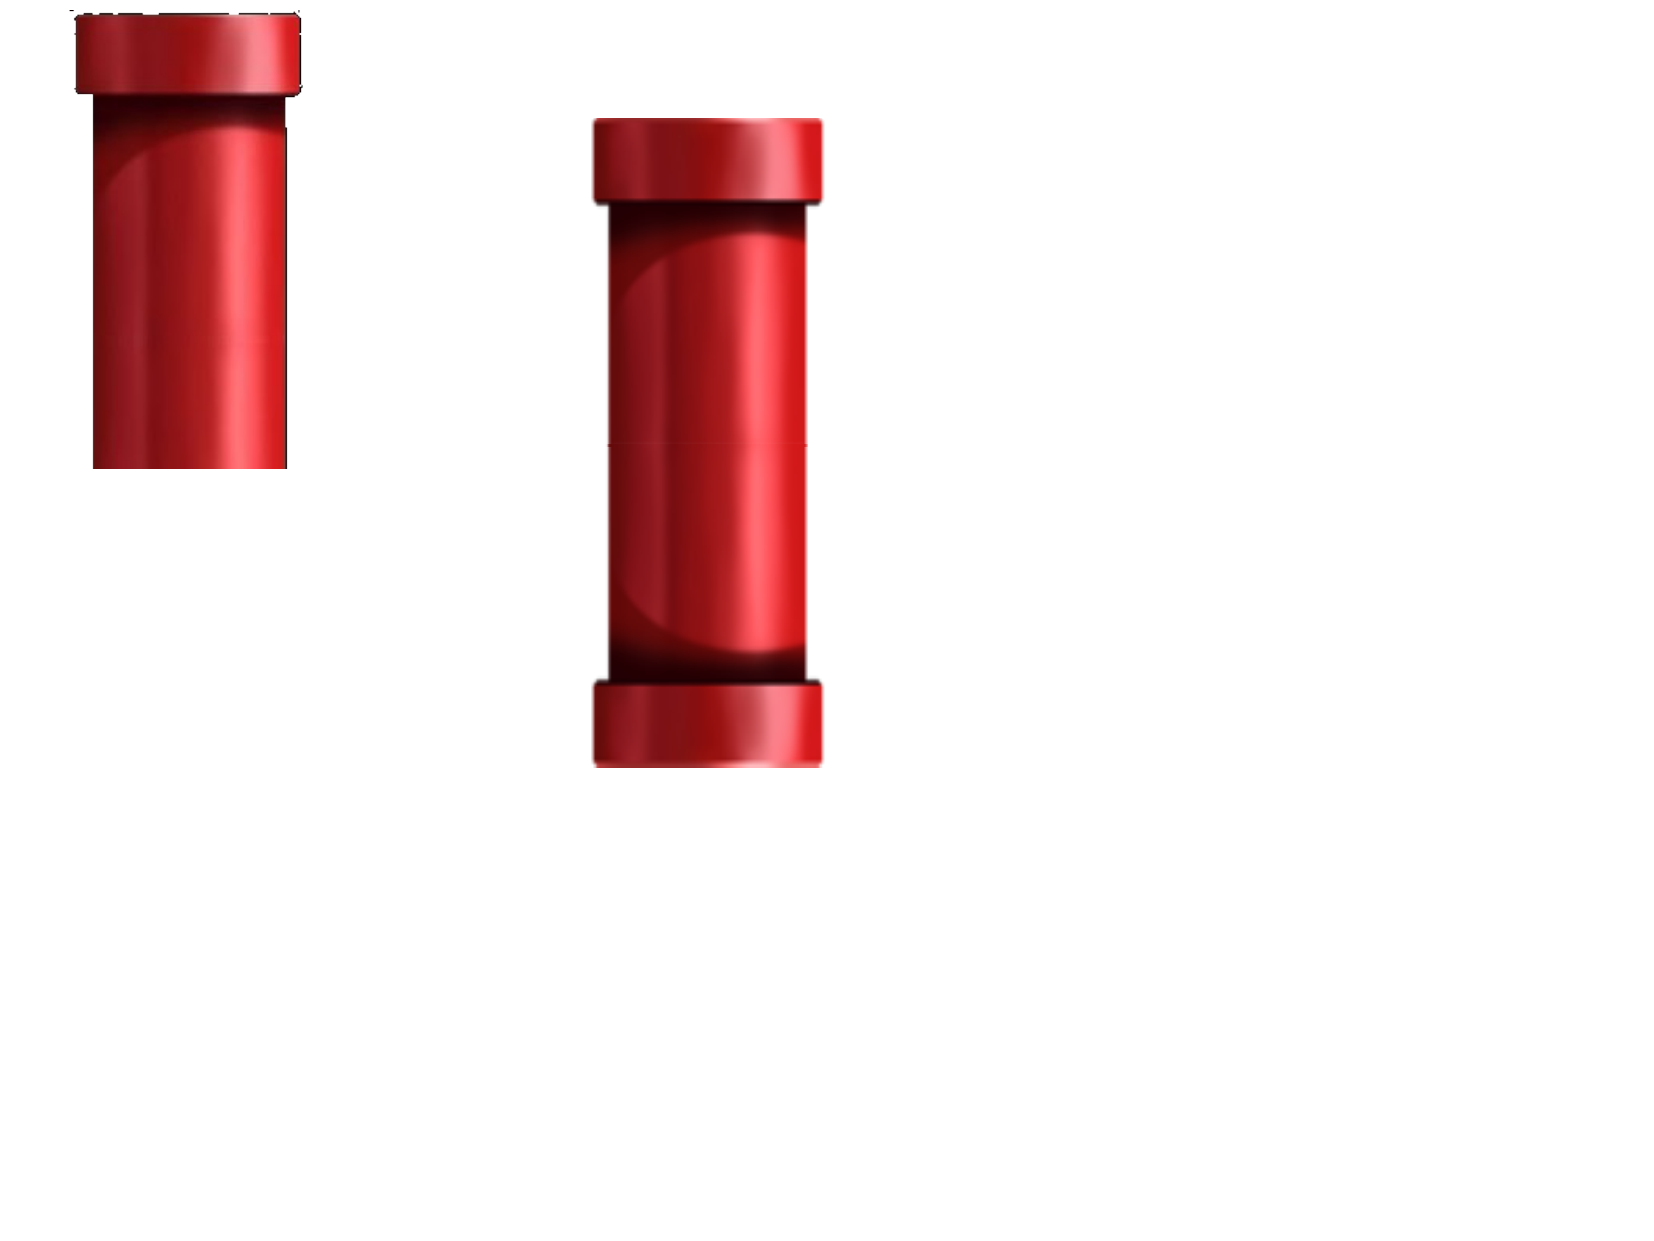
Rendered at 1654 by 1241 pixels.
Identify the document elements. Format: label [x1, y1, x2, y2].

picture [68, 10, 311, 469]
picture [590, 118, 827, 768]
